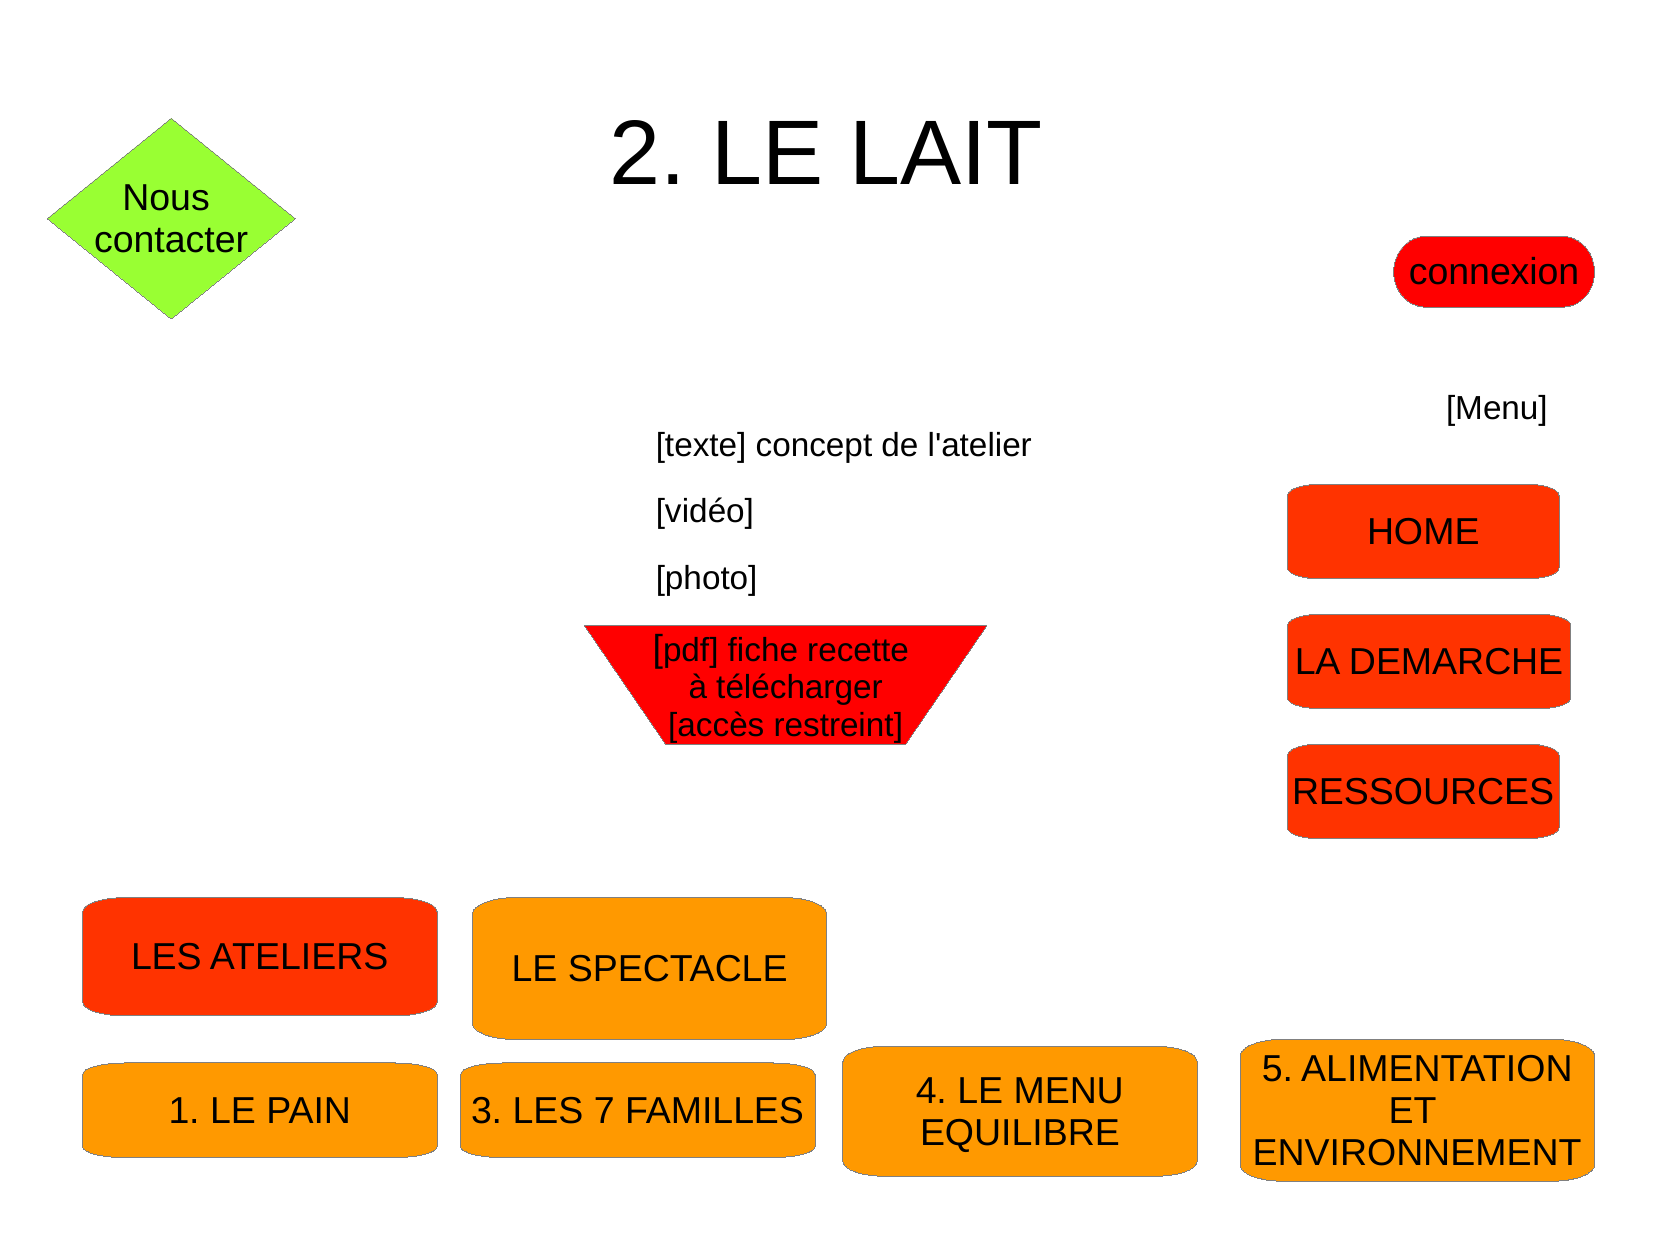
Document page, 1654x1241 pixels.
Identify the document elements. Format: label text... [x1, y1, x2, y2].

list [texte] concept de l'atelier [vidéo] [photo] [584, 426, 1063, 768]
title 2. LE LAIT [82, 49, 1571, 257]
text_box 3. LES 7 FAMILLES [460, 1062, 816, 1158]
text_box 4. LE MENU EQUILIBRE [842, 1046, 1198, 1177]
text_box Nous contacter [47, 118, 296, 319]
text_box 5. ALIMENTATION ET ENVIRONNEMENT [1240, 1039, 1595, 1182]
text_box 1. LE PAIN [82, 1062, 438, 1158]
list [Menu] [1145, 389, 1548, 898]
text_box LES ATELIERS [82, 897, 438, 1016]
text_box HOME [1287, 484, 1560, 579]
text_box connexion [1393, 236, 1595, 308]
text_box [pdf] fiche recette à télécharger [accès restreint] [584, 625, 987, 745]
text_box RESSOURCES [1287, 744, 1560, 839]
text_box LE SPECTACLE [472, 897, 827, 1040]
text_box LA DEMARCHE [1287, 614, 1571, 709]
